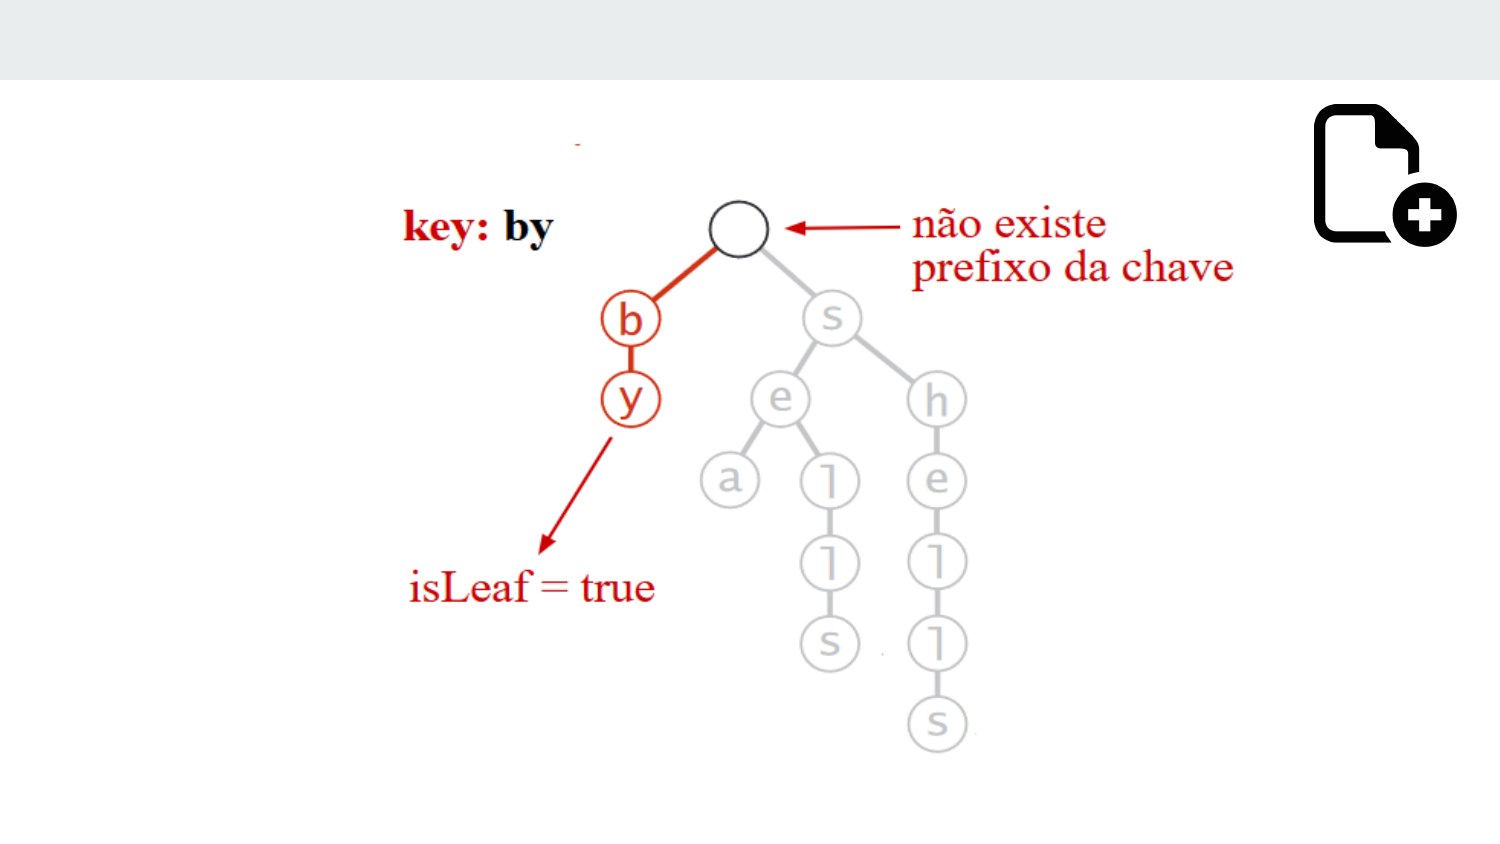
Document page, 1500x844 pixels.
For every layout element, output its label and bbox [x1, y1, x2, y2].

picture [88, 86, 1460, 844]
